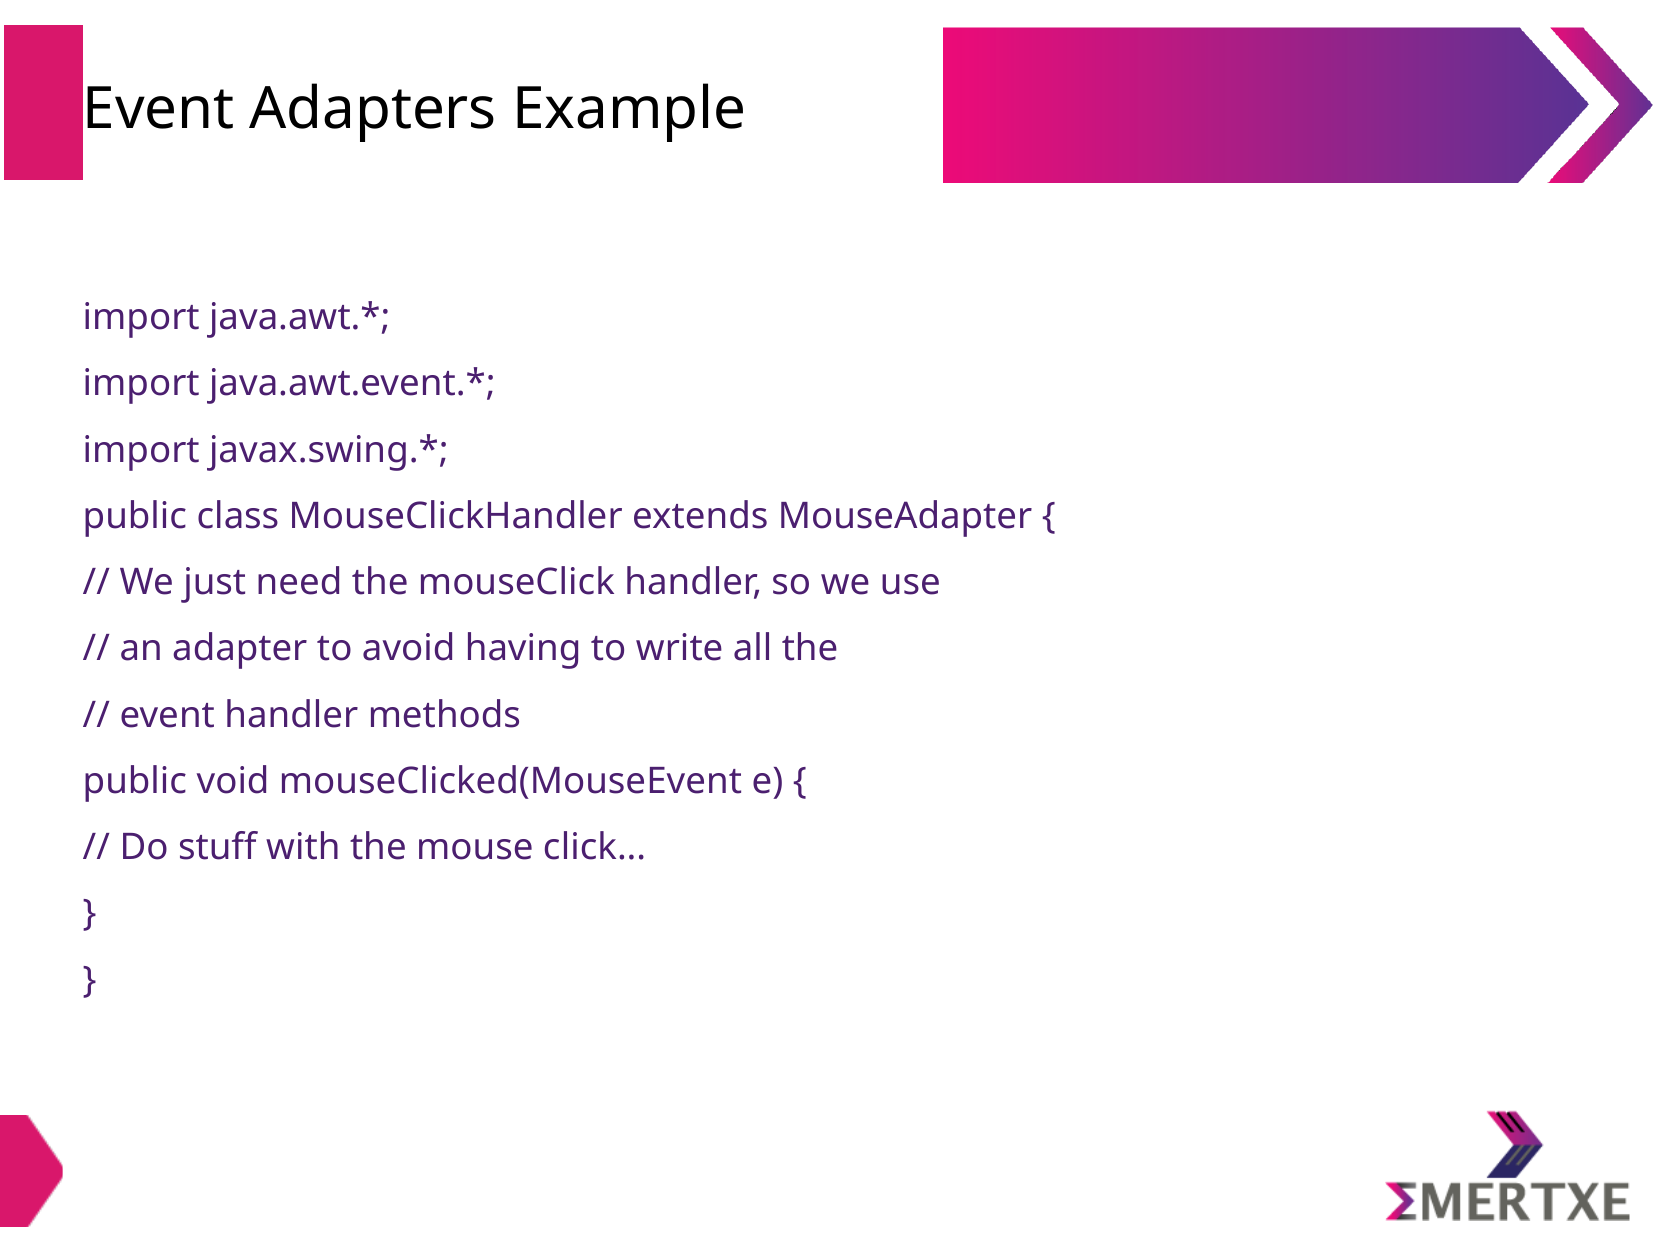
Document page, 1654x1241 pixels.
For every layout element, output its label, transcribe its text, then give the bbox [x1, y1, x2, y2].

picture [1571, 27, 1653, 183]
picture [1385, 1107, 1631, 1221]
list import java.awt.*; import java.awt.event.*; import javax.swing.*; public class MouseClickHandler extends MouseAdapter { // We just need the mouseClick handler, so we use // an adapter to avoid having to write all the // event handler methods public void mouseClicked(MouseEvent e) { // Do stuff with the mouse click... } } [82, 290, 1571, 1010]
title Event Adapters Example [82, 2, 1571, 210]
